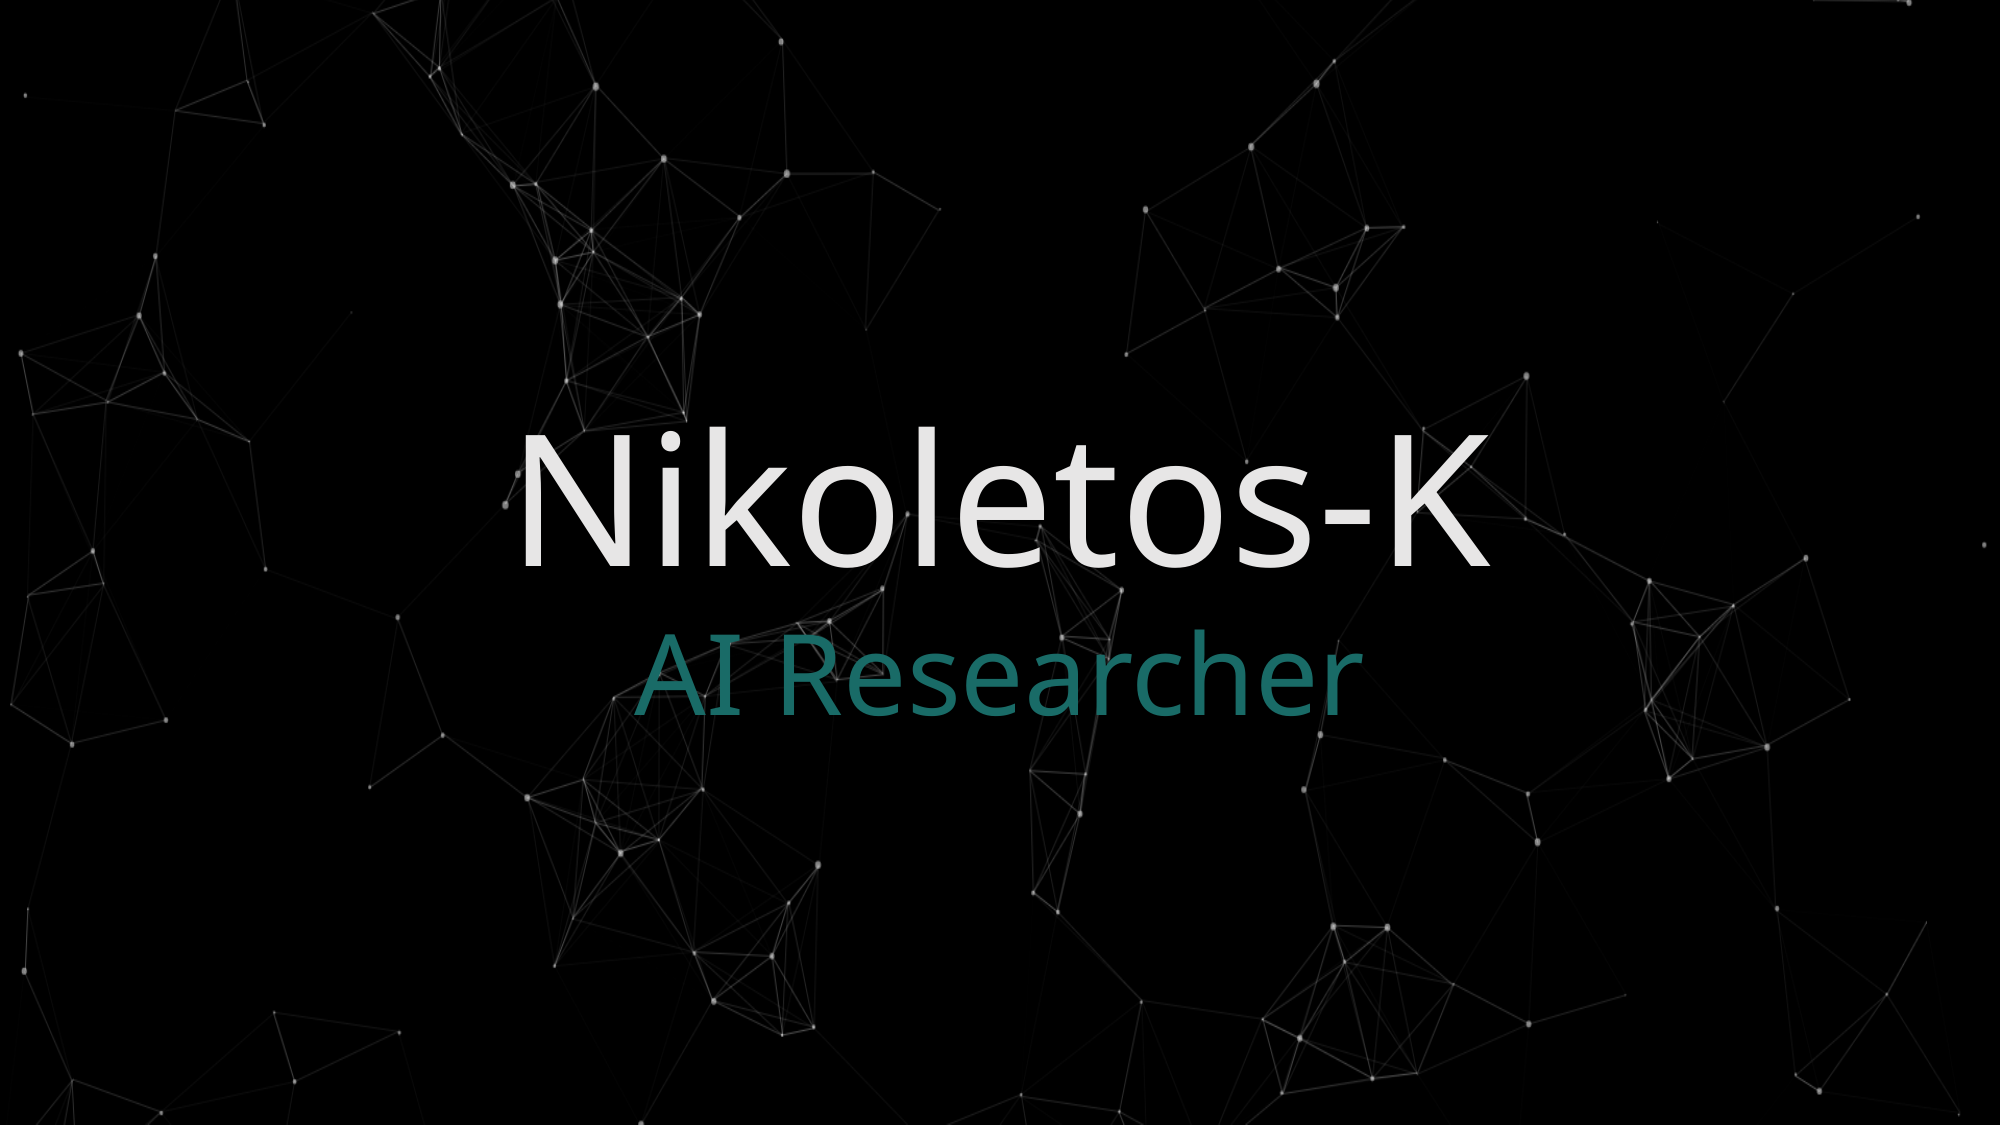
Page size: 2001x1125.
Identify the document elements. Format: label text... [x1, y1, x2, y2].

text_box Nikoletos-K AI Researcher [345, 375, 1655, 750]
picture [0, 0, 2000, 1125]
